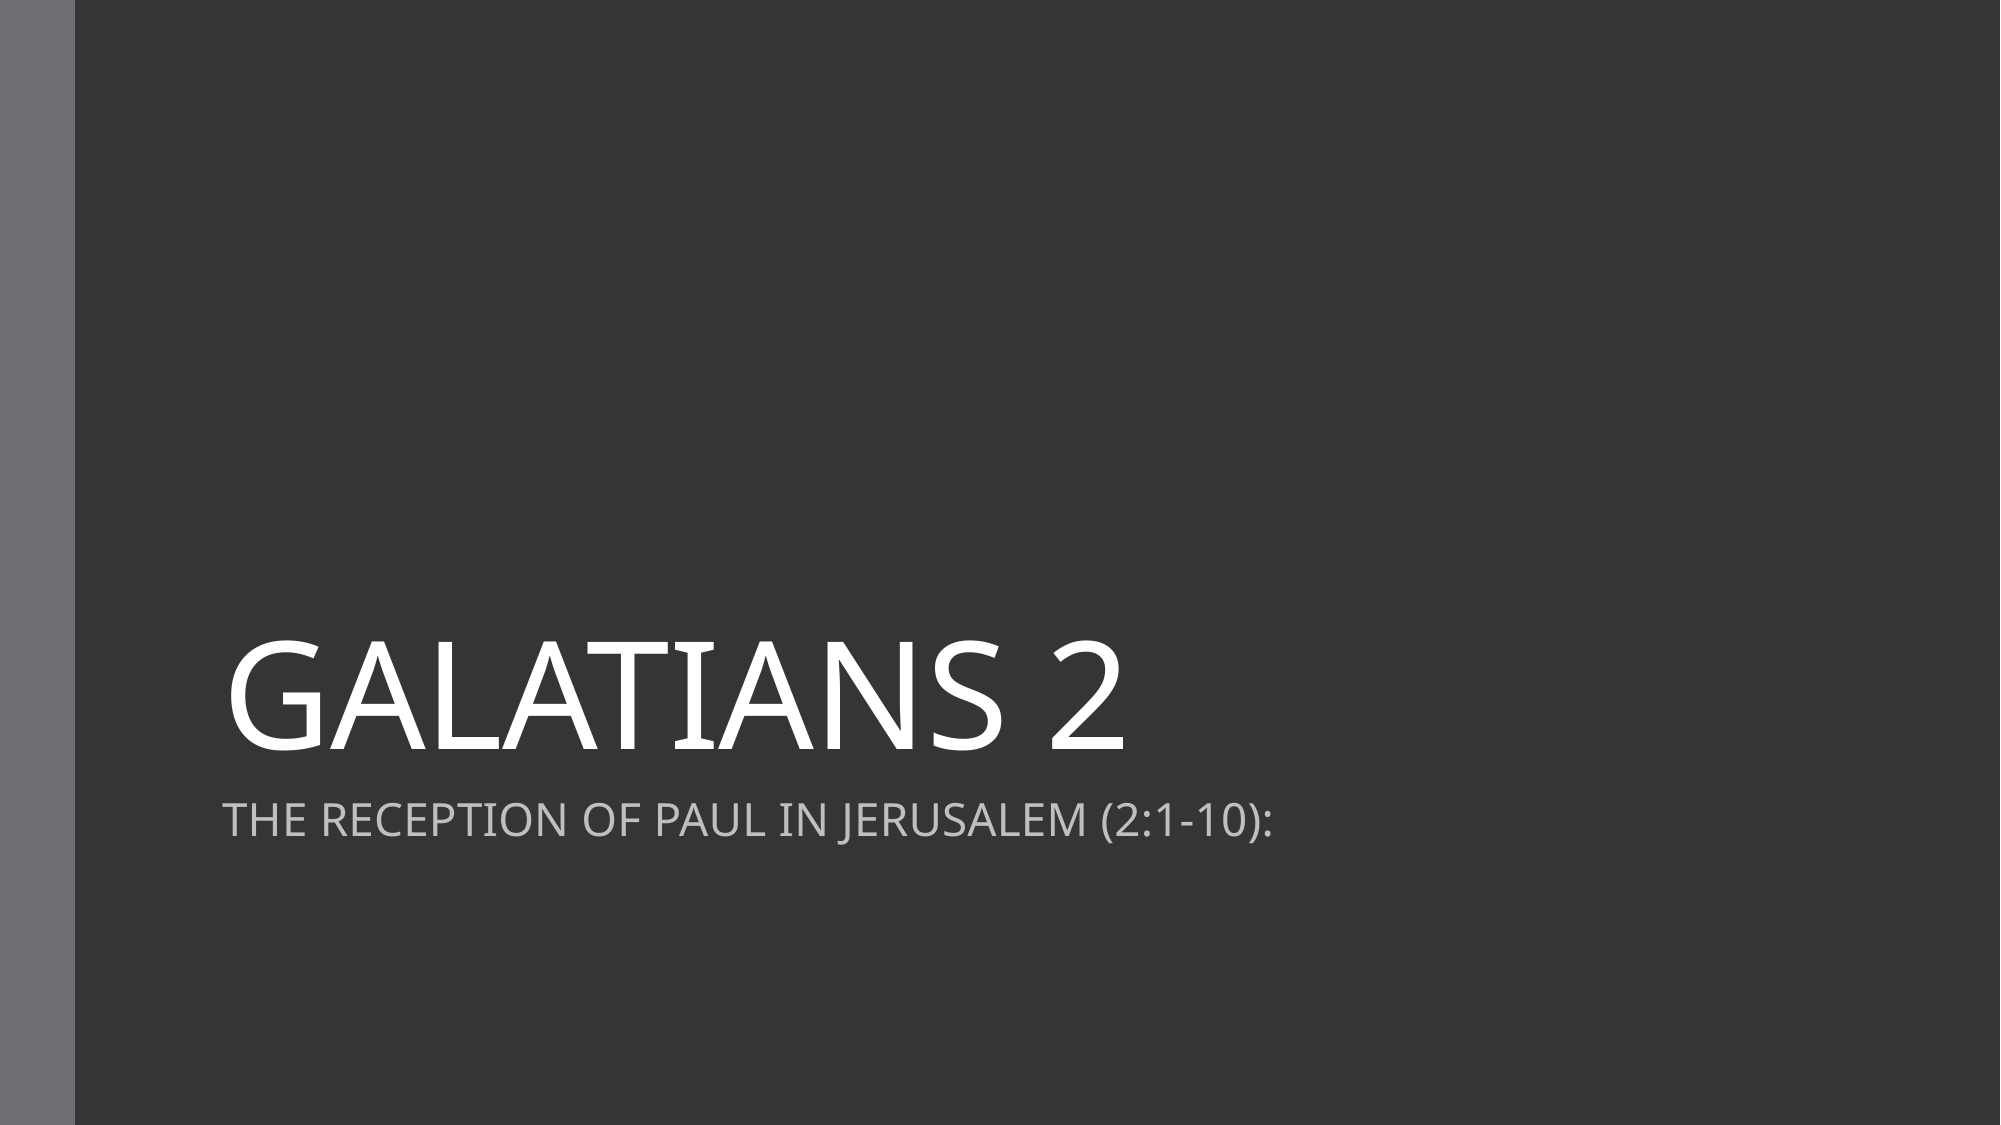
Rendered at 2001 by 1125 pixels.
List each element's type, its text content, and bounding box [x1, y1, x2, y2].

title GALATIANS 2 [206, 124, 1752, 787]
subtitle THE RECEPTION OF PAUL IN JERUSALEM (2:1-10): [206, 787, 1752, 1066]
